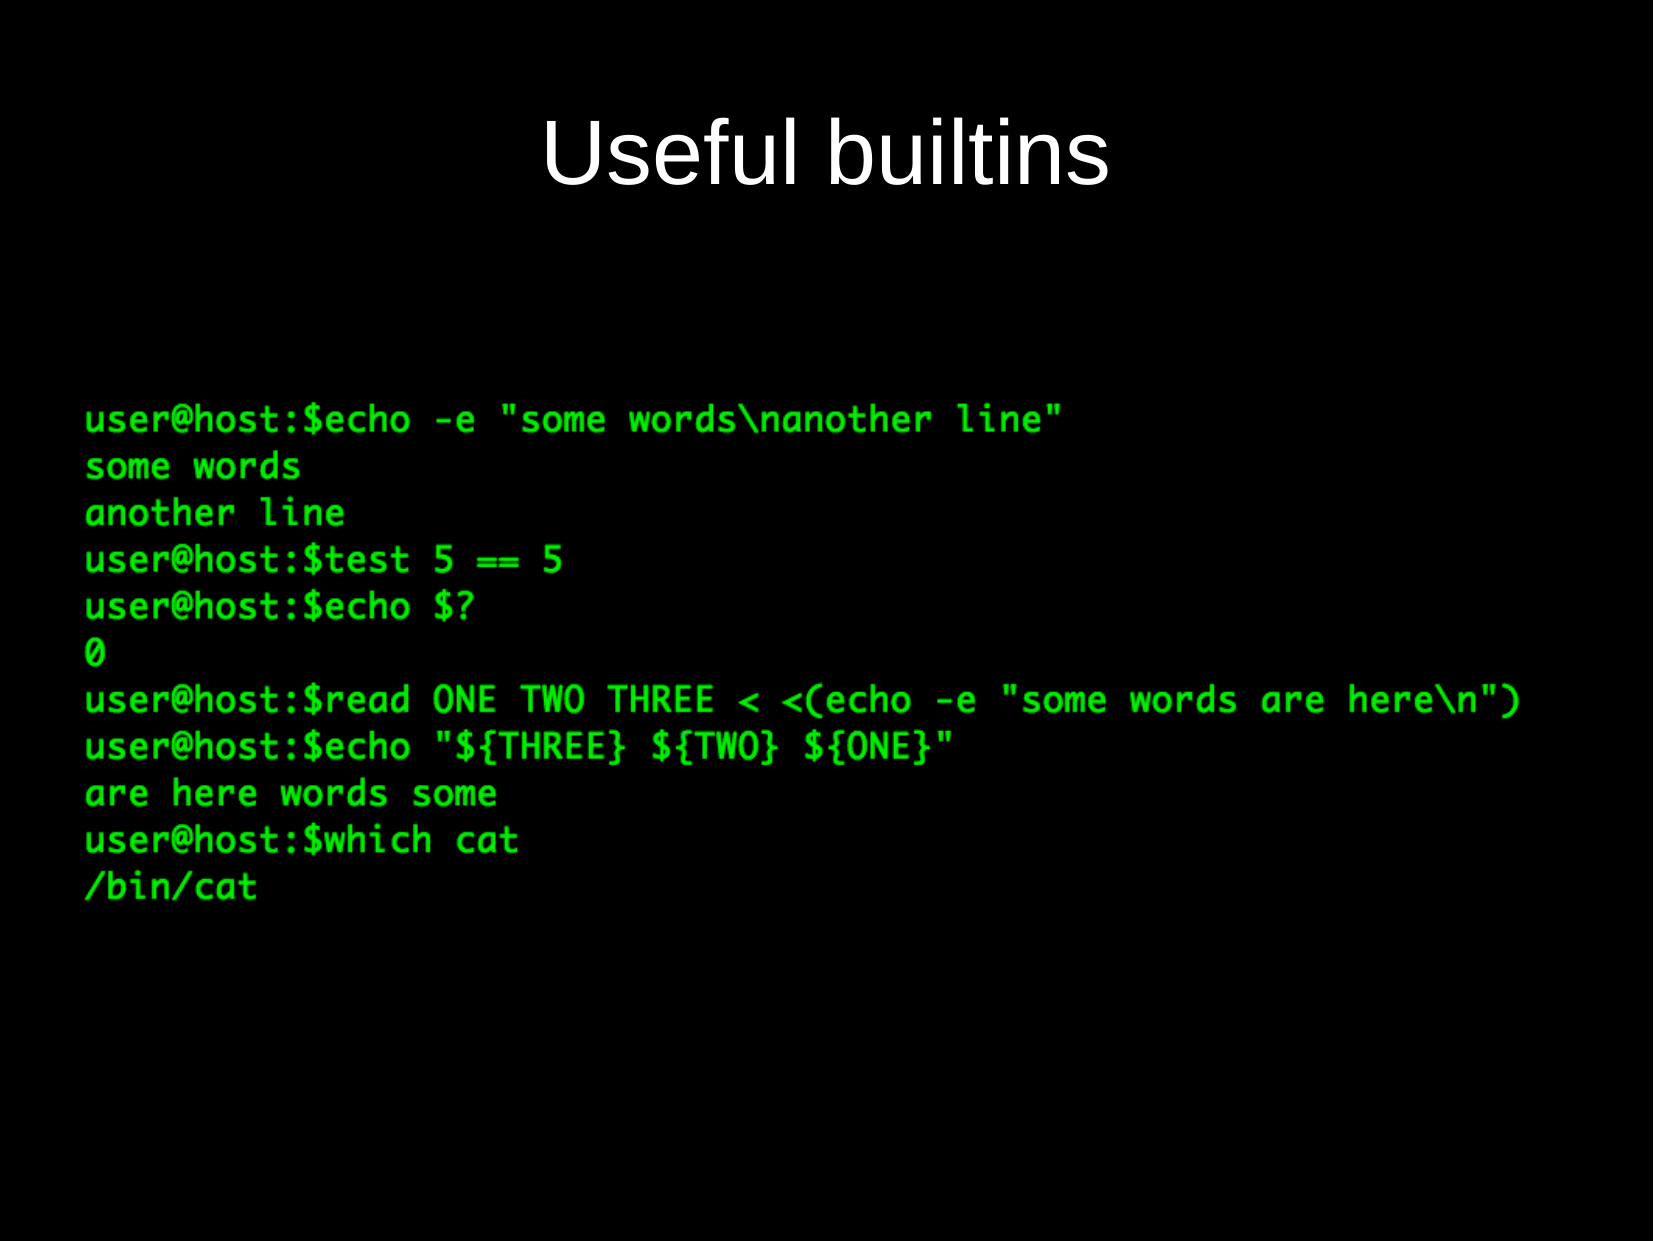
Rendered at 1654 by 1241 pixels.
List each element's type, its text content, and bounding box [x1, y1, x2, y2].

title Useful builtins [82, 49, 1571, 257]
picture [82, 393, 1538, 907]
